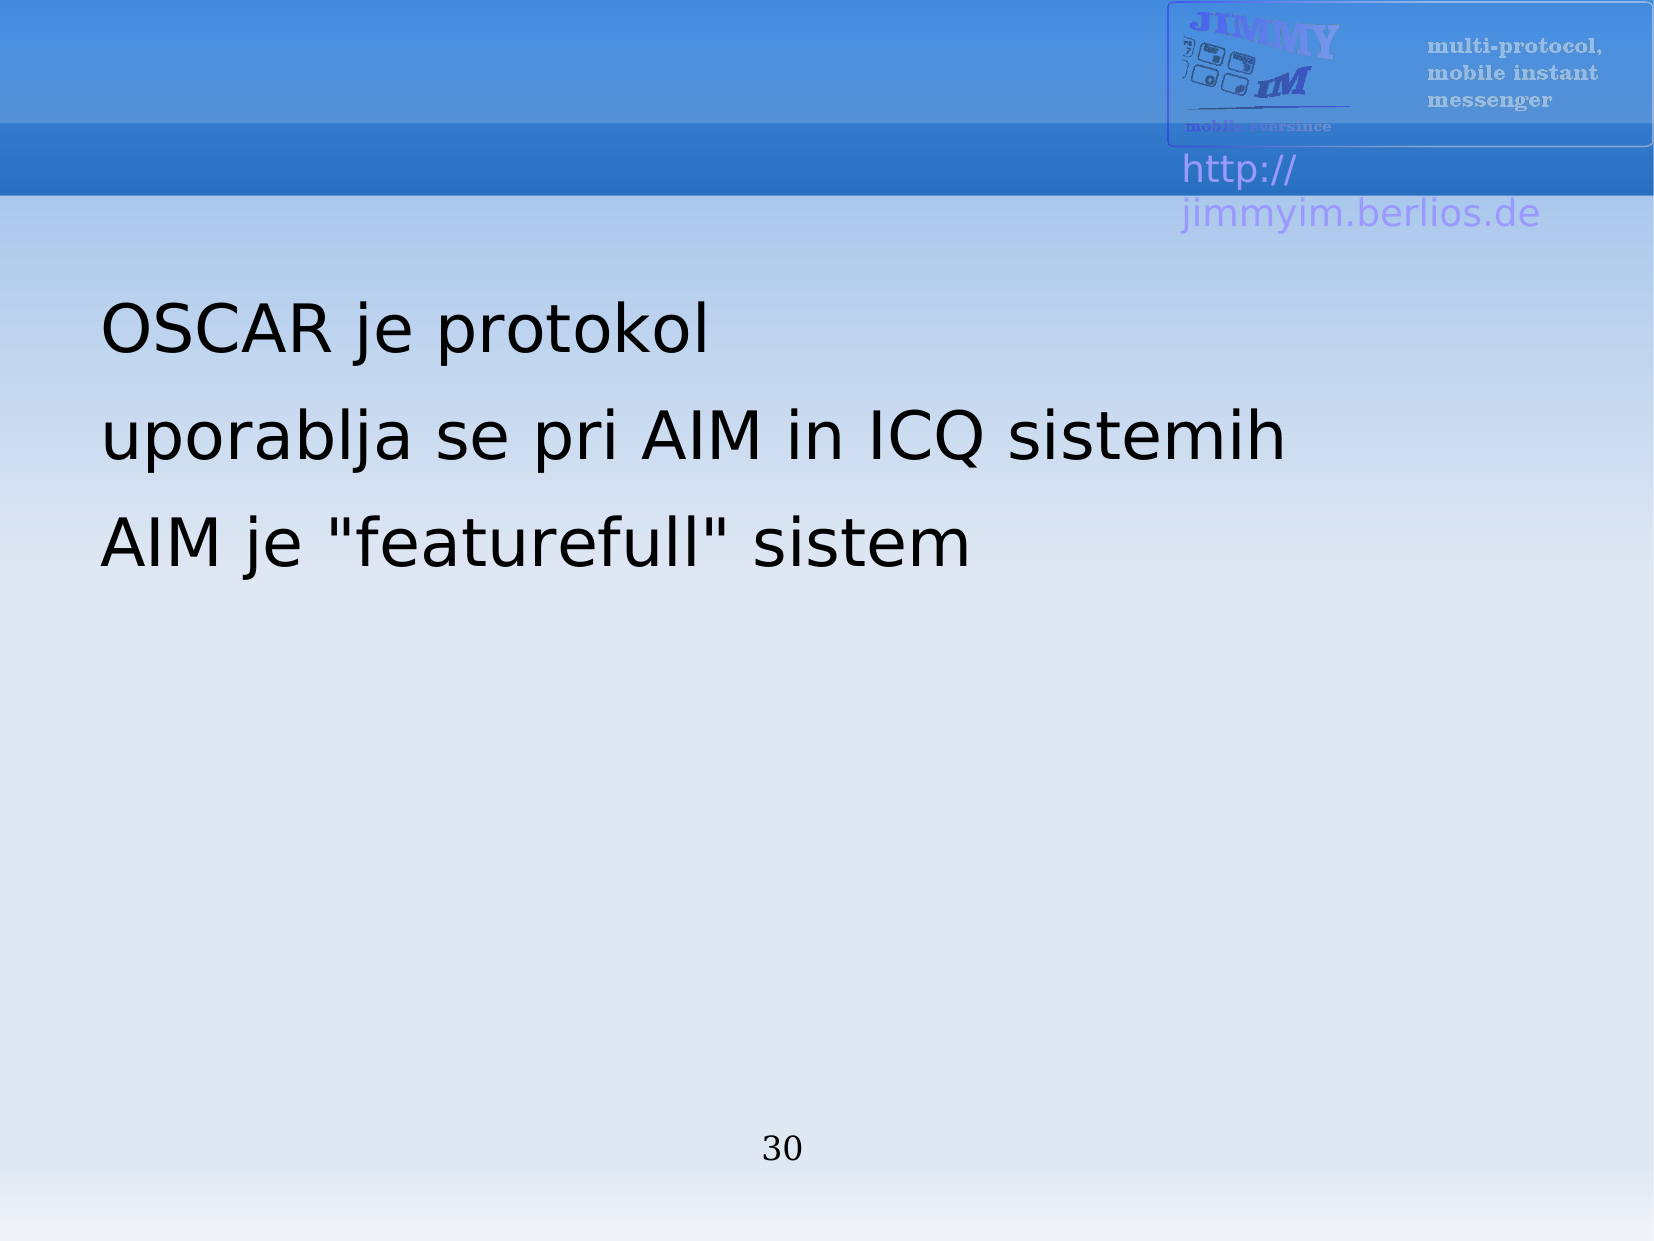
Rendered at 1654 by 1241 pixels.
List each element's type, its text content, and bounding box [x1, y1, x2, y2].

list OSCAR je protokol uporablja se pri AIM in ICQ sistemih AIM je "featurefull" sistem [82, 290, 1571, 1094]
picture [0, 0, 1654, 1241]
